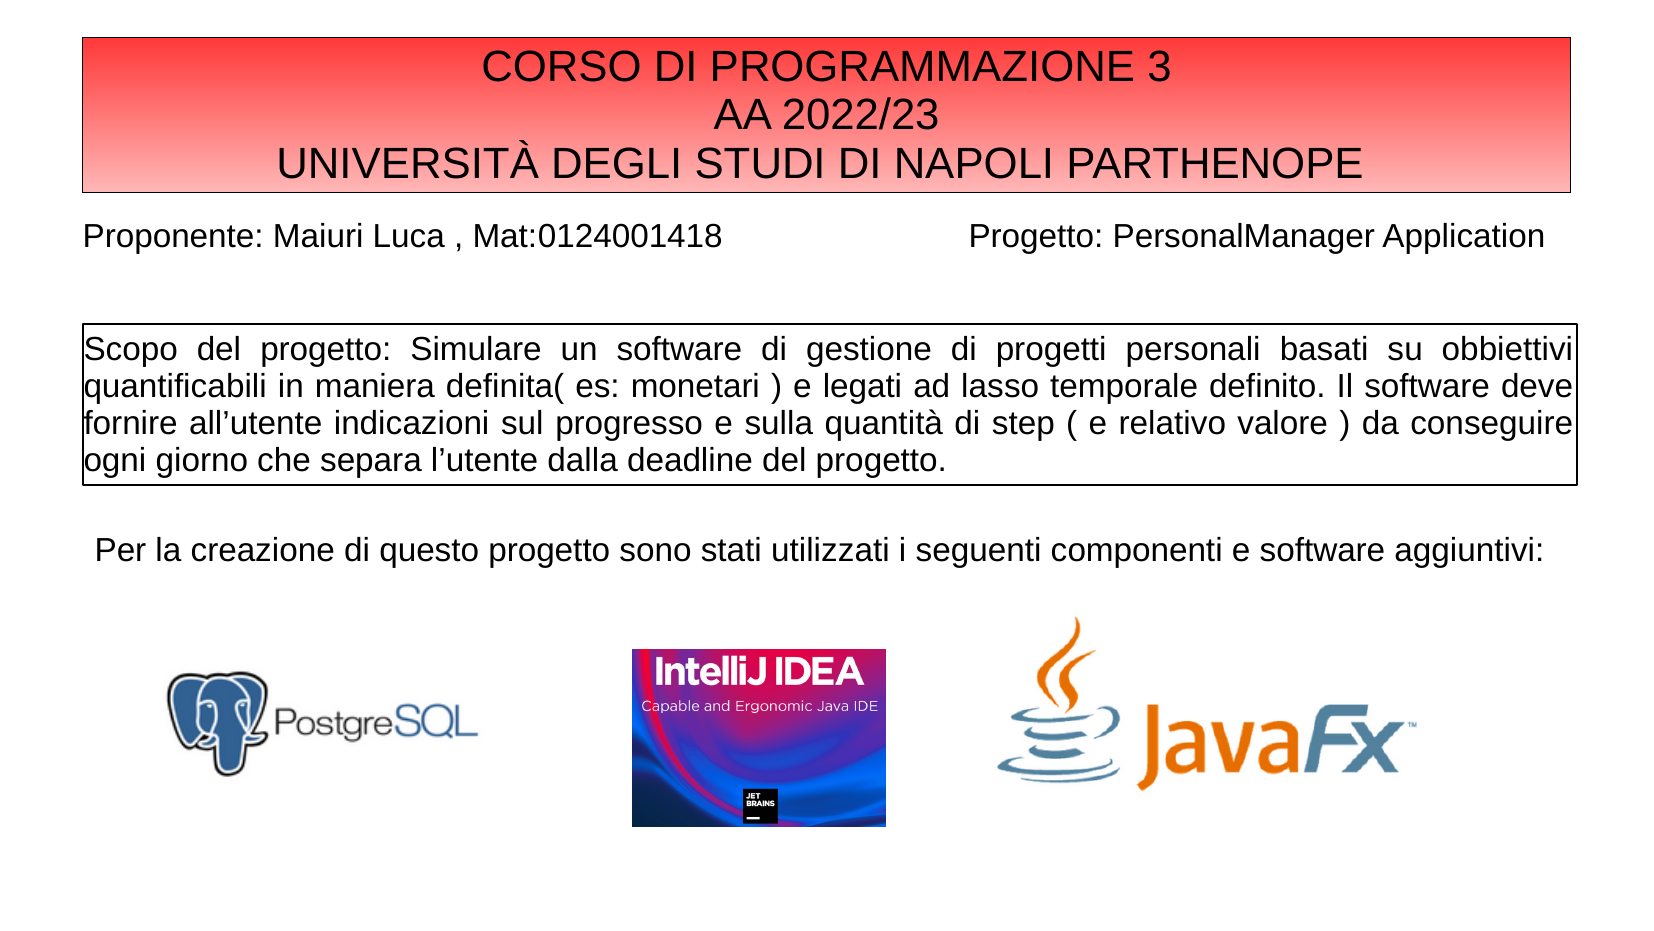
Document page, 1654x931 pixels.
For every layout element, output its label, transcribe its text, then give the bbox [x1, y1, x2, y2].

picture [88, 592, 558, 857]
picture [974, 590, 1447, 835]
title CORSO DI PROGRAMMAZIONE 3 AA 2022/23 UNIVERSITÀ DEGLI STUDI DI NAPOLI PARTHENOPE [82, 37, 1571, 193]
picture [632, 649, 886, 827]
text_box Per la creazione di questo progetto sono stati utilizzati i seguenti componenti e software aggiuntivi: [76, 531, 1565, 639]
subtitle Proponente: Maiuri Luca , Mat:0124001418 Progetto: PersonalManager Application [82, 217, 1571, 323]
text_box Scopo del progetto: Simulare un software di gestione di progetti personali basati su obbiettivi quantificabili in maniera definita( es: monetari ) e legati ad lasso temporale definito. Il software deve fornire all’utente indicazioni sul progresso e sulla quantità di step ( e relativo valore ) da conseguire ogni giorno che separa l’utente dalla deadline del progetto. [82, 323, 1577, 485]
